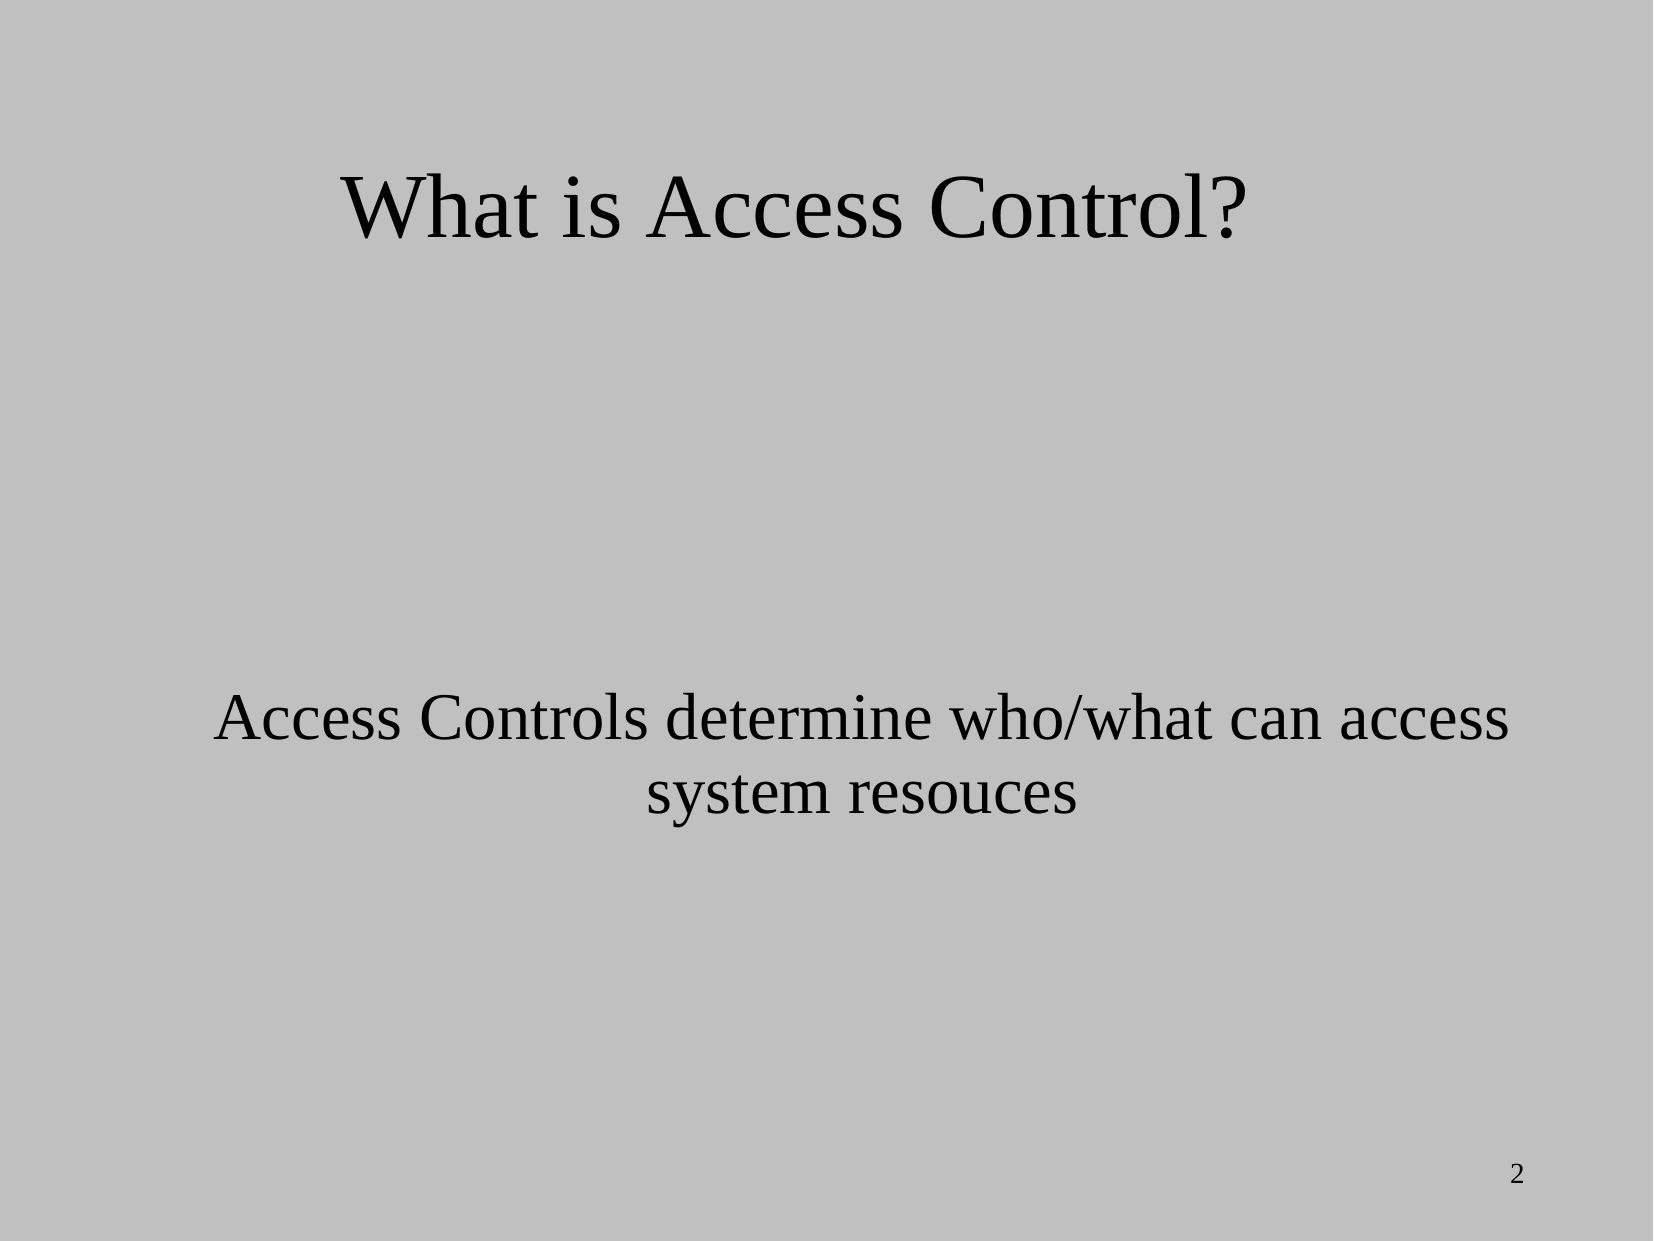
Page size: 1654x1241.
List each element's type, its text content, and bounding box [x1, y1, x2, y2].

title What is Access Control? [312, 102, 1279, 310]
list Access Controls determine who/what can access system resouces [121, 344, 1534, 1164]
